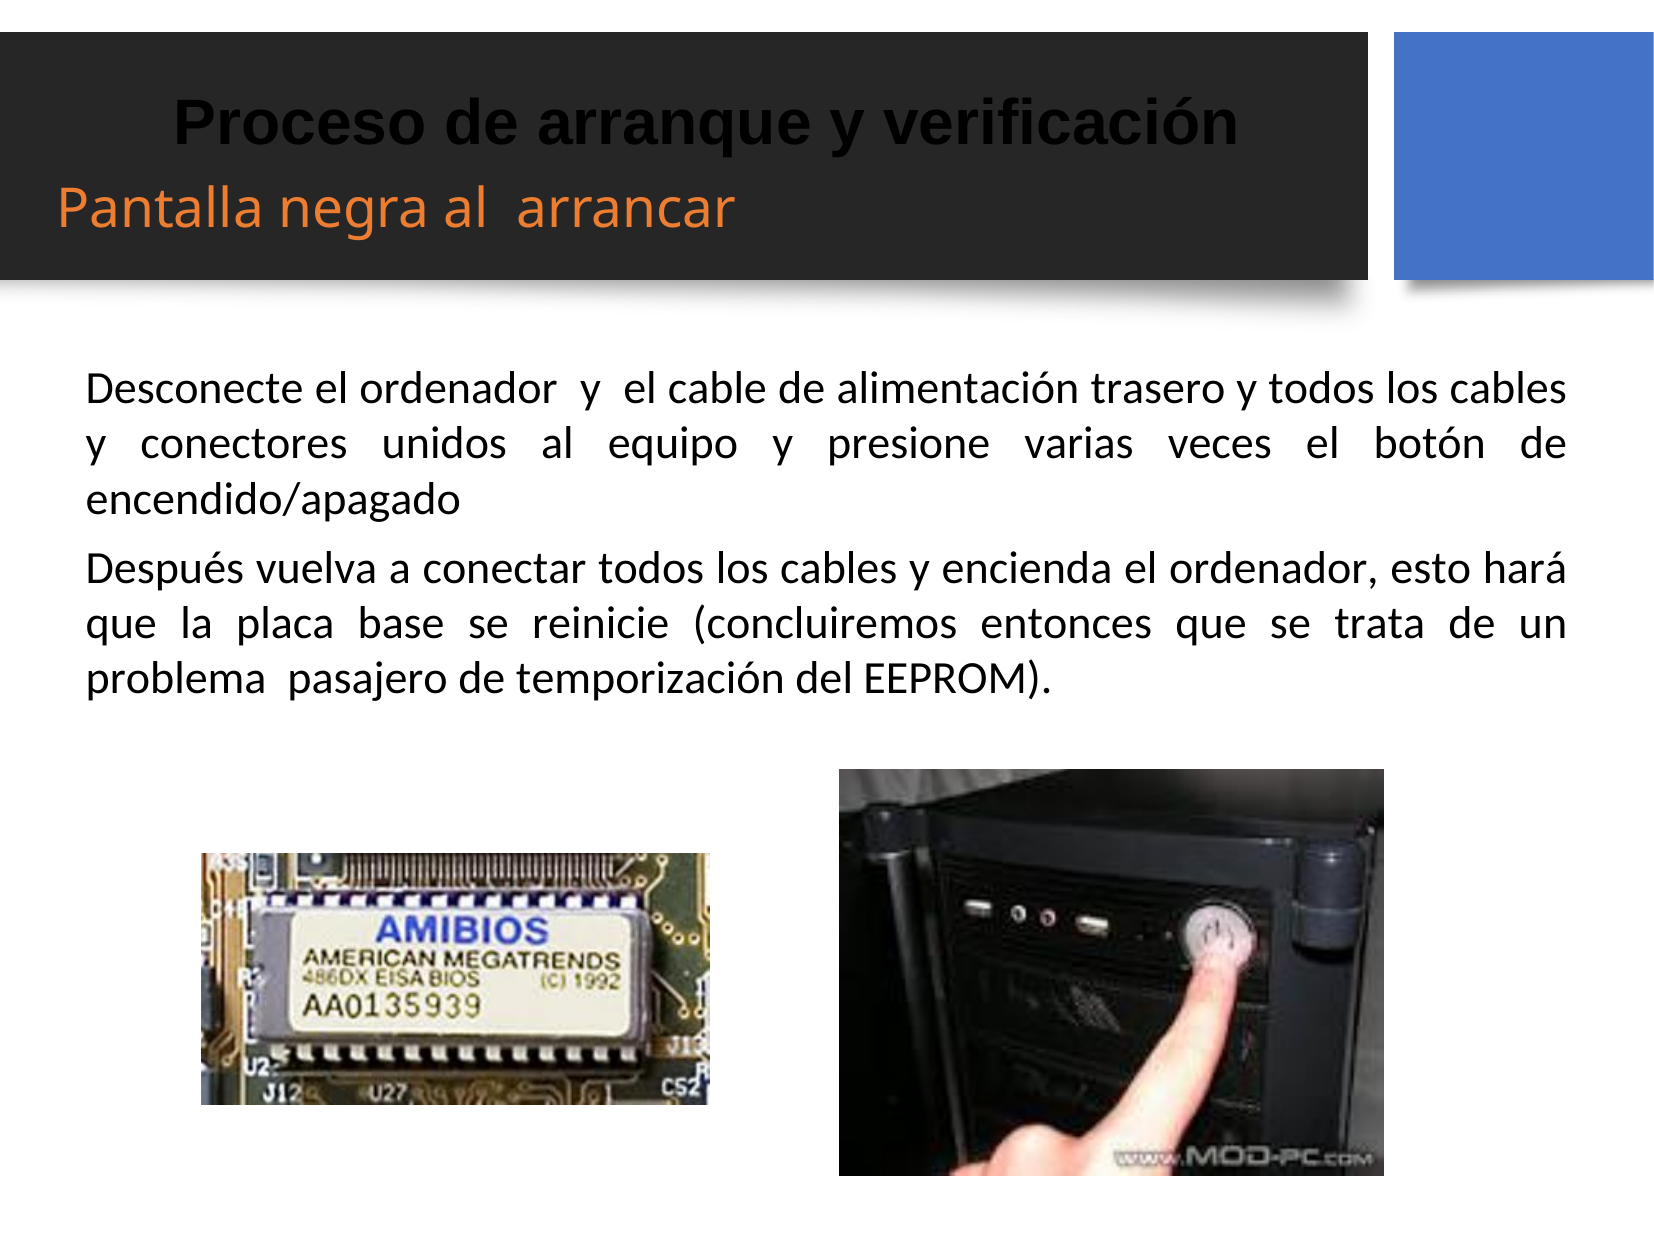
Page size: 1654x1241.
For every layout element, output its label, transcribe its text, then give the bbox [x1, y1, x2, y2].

list Desconecte el ordenador y el cable de alimentación trasero y todos los cables y conectores unidos al equipo y presione varias veces el botón de encendido/apagado Después vuelva a conectar todos los cables y encienda el ordenador, esto hará que la placa base se reinicie (concluiremos entonces que se trata de un problema pasajero de temporización del EEPROM). [56, 328, 1614, 1208]
list Pantalla negra al arrancar [56, 172, 1357, 243]
picture [201, 853, 710, 1105]
picture [839, 769, 1384, 1176]
title Proceso de arranque y verificación [57, 66, 1357, 171]
